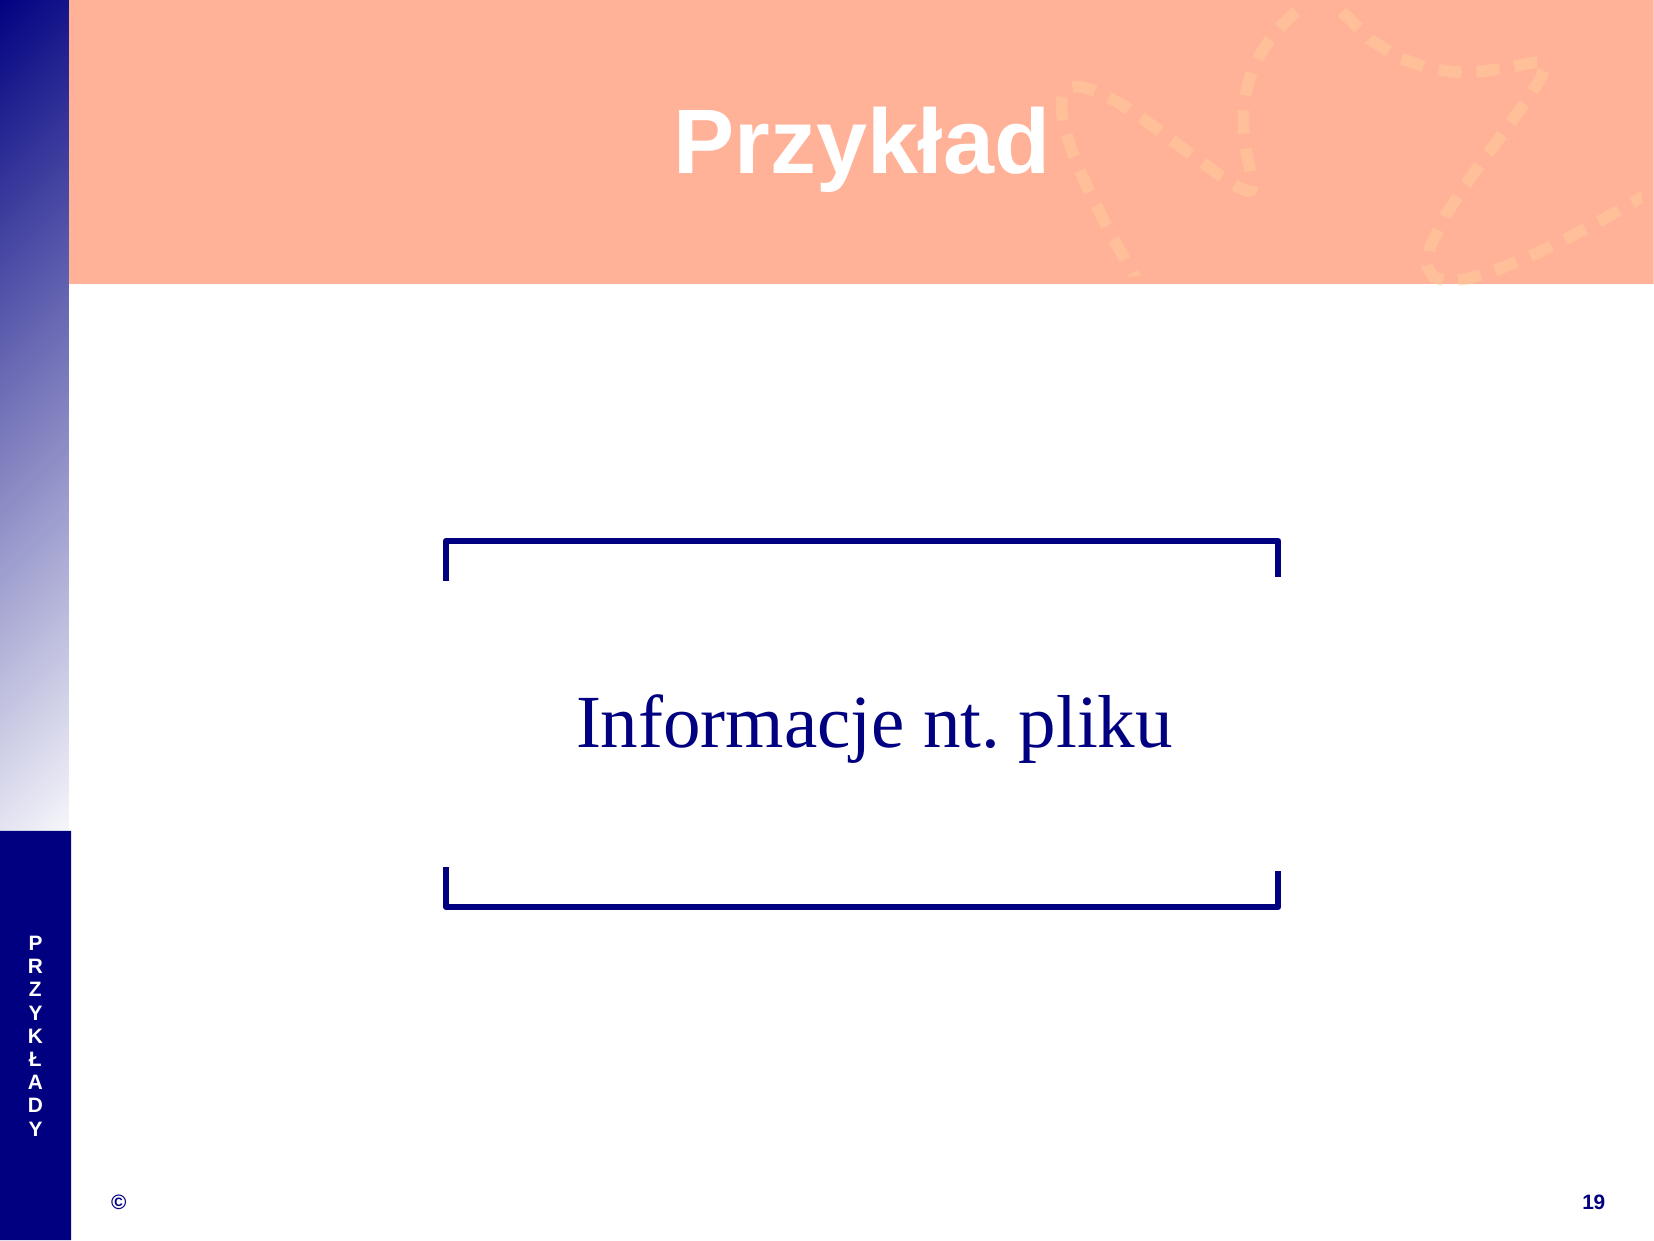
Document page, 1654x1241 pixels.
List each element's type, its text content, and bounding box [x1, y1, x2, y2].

title Przykład [70, 37, 1654, 246]
text_box P R Z Y K Ł A D Y [0, 831, 71, 1241]
text_box Informacje nt. pliku [461, 513, 1263, 931]
